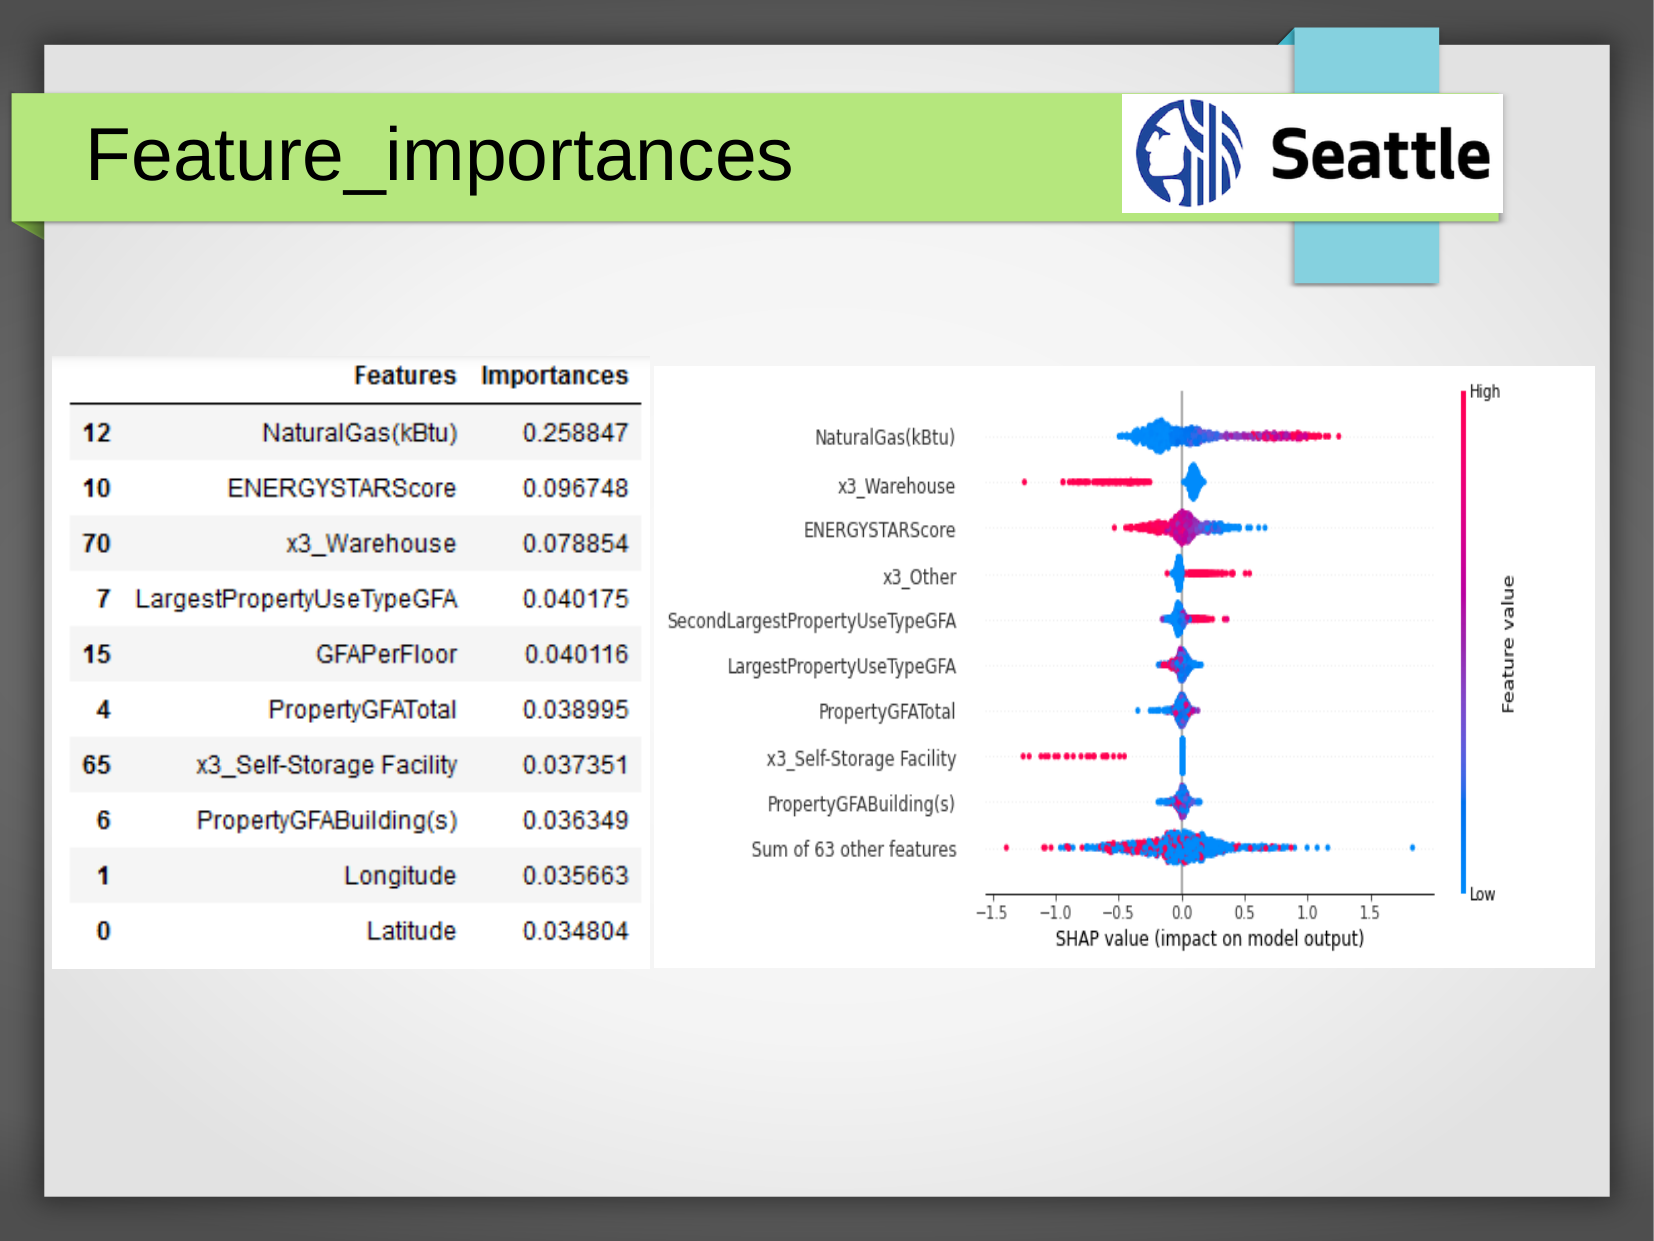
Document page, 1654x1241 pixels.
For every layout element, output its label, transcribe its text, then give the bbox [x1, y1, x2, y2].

title Feature_importances [23, 95, 1205, 214]
picture [0, 0, 1654, 1241]
